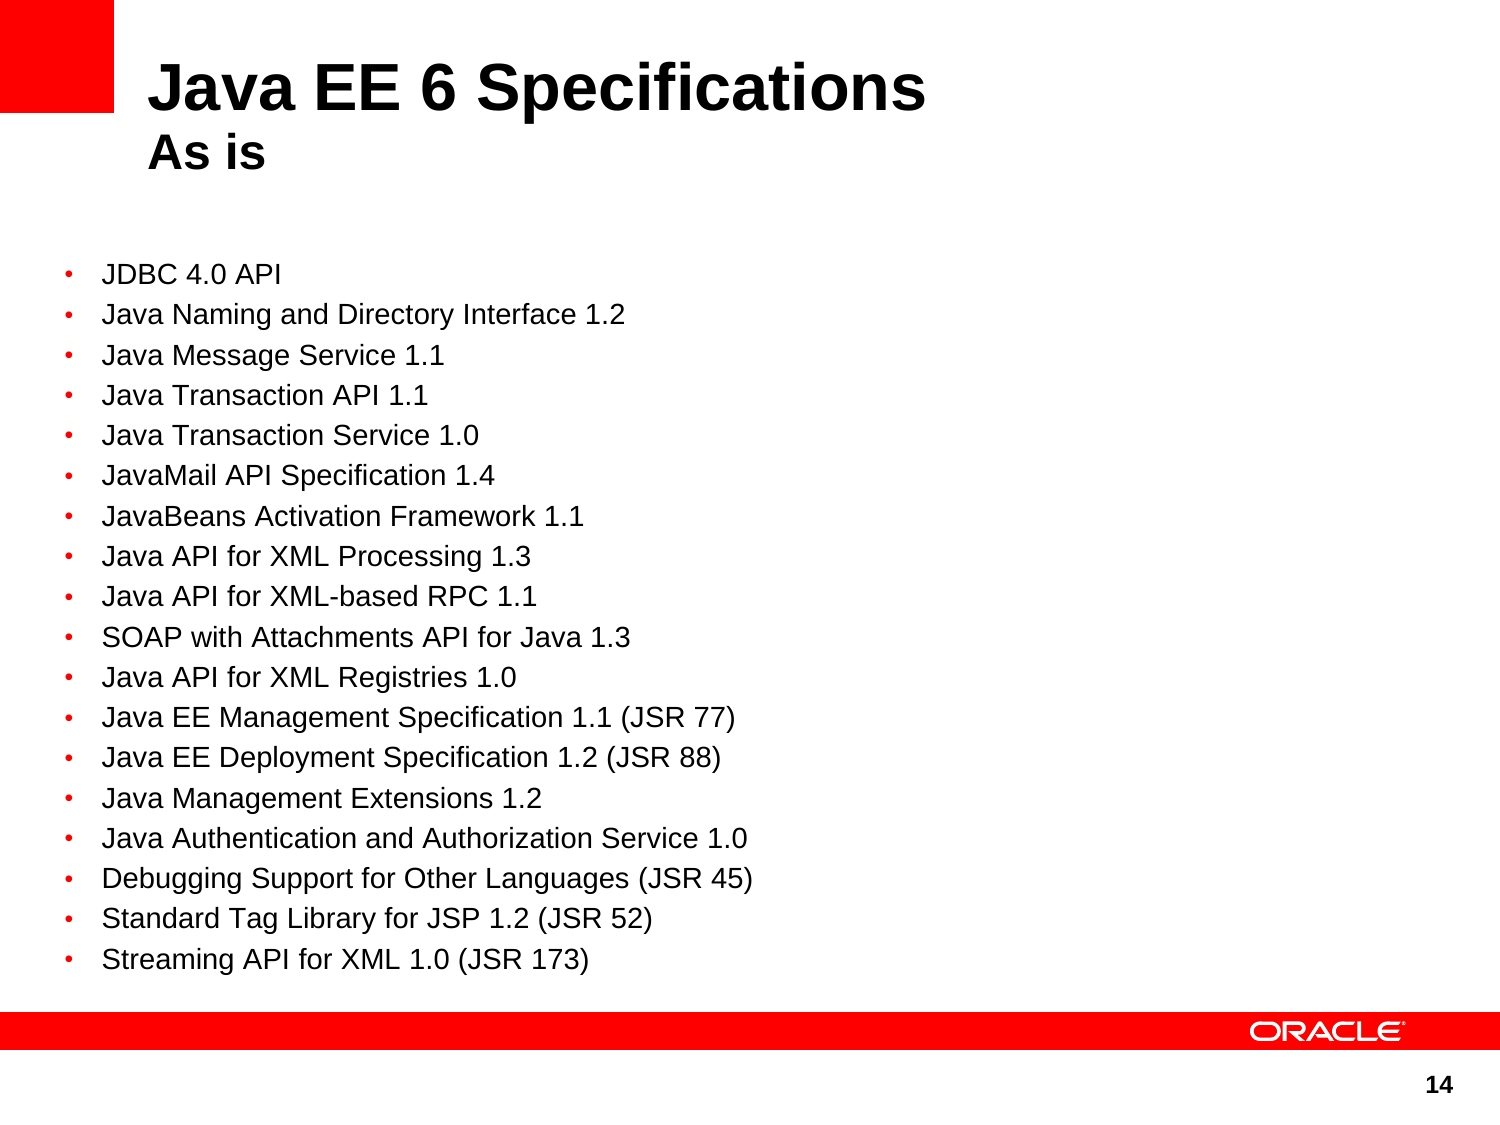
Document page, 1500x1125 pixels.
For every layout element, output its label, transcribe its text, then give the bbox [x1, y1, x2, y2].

picture [0, 1012, 1500, 1050]
list JDBC 4.0 API Java Naming and Directory Interface 1.2 Java Message Service 1.1 Java Transaction API 1.1 Java Transaction Service 1.0 JavaMail API Specification 1.4 JavaBeans Activation Framework 1.1 Java API for XML Processing 1.3 Java API for XML-based RPC 1.1 SOAP with Attachments API for Java 1.3 Java API for XML Registries 1.0 Java EE Management Specification 1.1 (JSR 77) Java EE Deployment Specification 1.2 (JSR 88) Java Management Extensions 1.2 Java Authentication and Authorization Service 1.0 Debugging Support for Other Languages (JSR 45) Standard Tag Library for JSP 1.2 (JSR 52) Streaming API for XML 1.0 (JSR 173) [64, 258, 1401, 953]
title Java EE 6 Specifications As is [132, 26, 1500, 203]
picture [0, 0, 114, 113]
